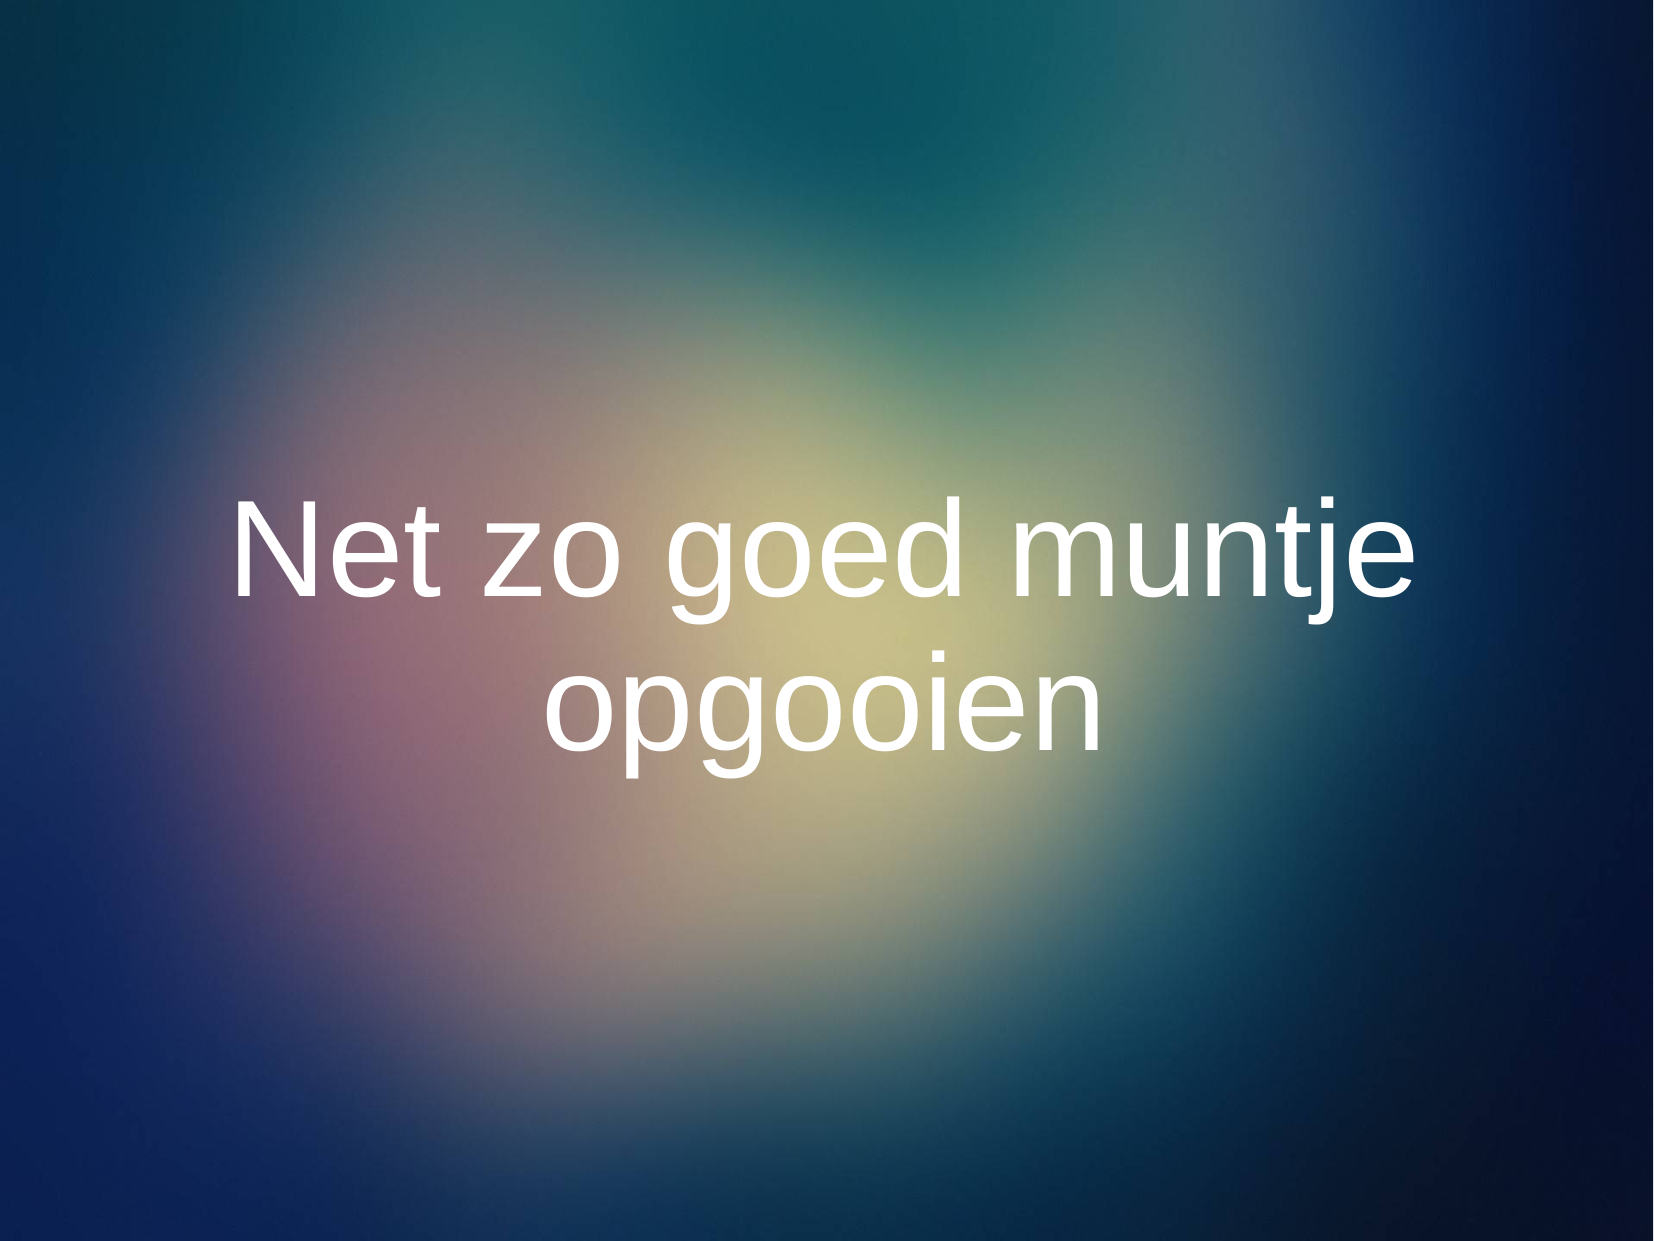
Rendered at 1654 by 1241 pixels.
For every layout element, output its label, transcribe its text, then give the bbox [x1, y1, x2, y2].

text_box Net zo goed muntje opgooien [60, 465, 1589, 788]
picture [0, 0, 1654, 1241]
